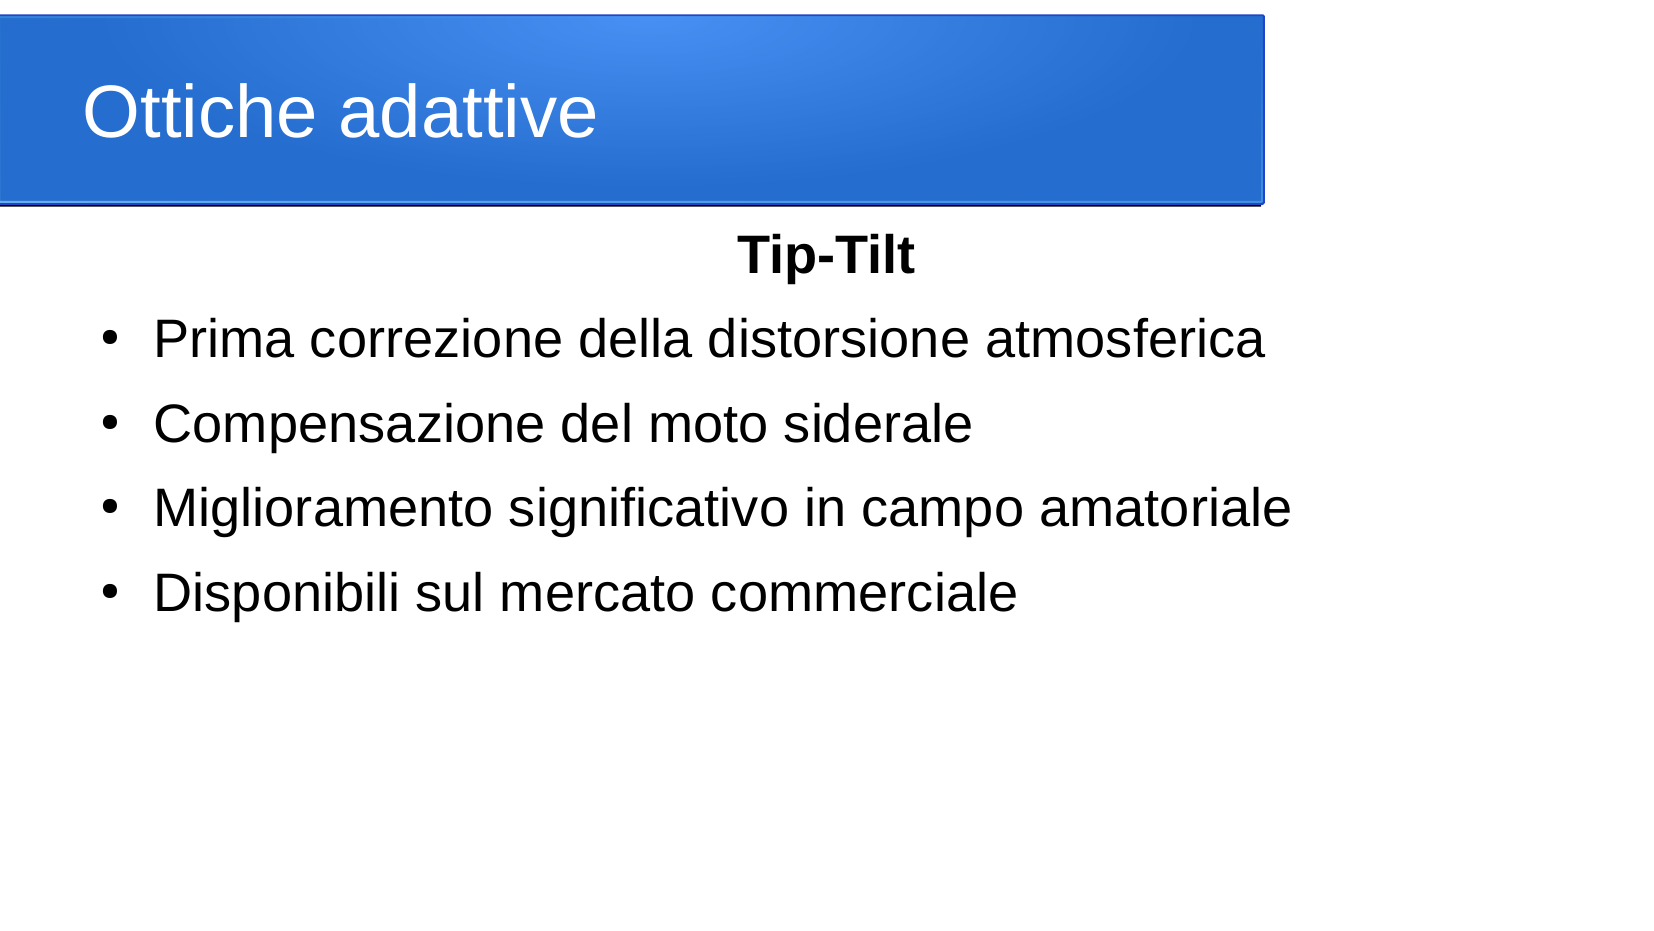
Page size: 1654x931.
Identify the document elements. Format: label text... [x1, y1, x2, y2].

list Tip-Tilt Prima correzione della distorsione atmosferica Compensazione del moto siderale Miglioramento significativo in campo amatoriale Disponibili sul mercato commerciale [82, 224, 1571, 764]
title Ottiche adattive [82, 35, 1235, 189]
